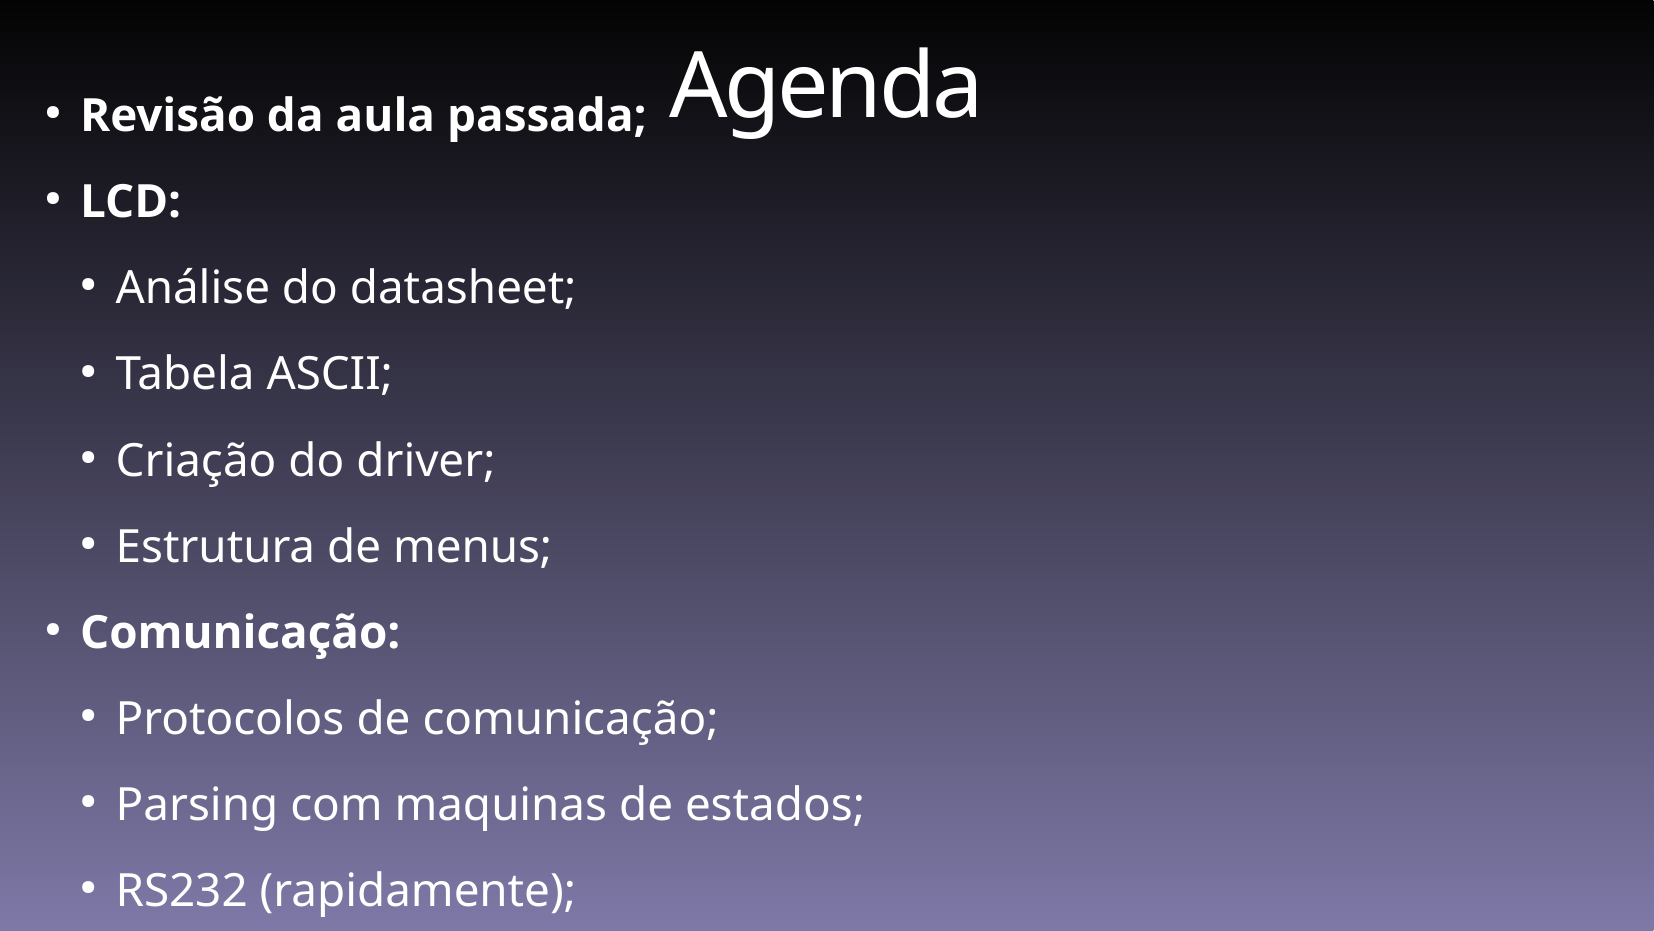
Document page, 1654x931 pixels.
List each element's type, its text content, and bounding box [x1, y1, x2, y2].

text_box Revisão da aula passada; LCD: Análise do datasheet; Tabela ASCII; Criação do driver; Estrutura de menus; Comunicação: Protocolos de comunicação; Parsing com maquinas de estados; RS232 (rapidamente); RS485; [30, 75, 1516, 918]
title Agenda [82, 15, 1571, 151]
